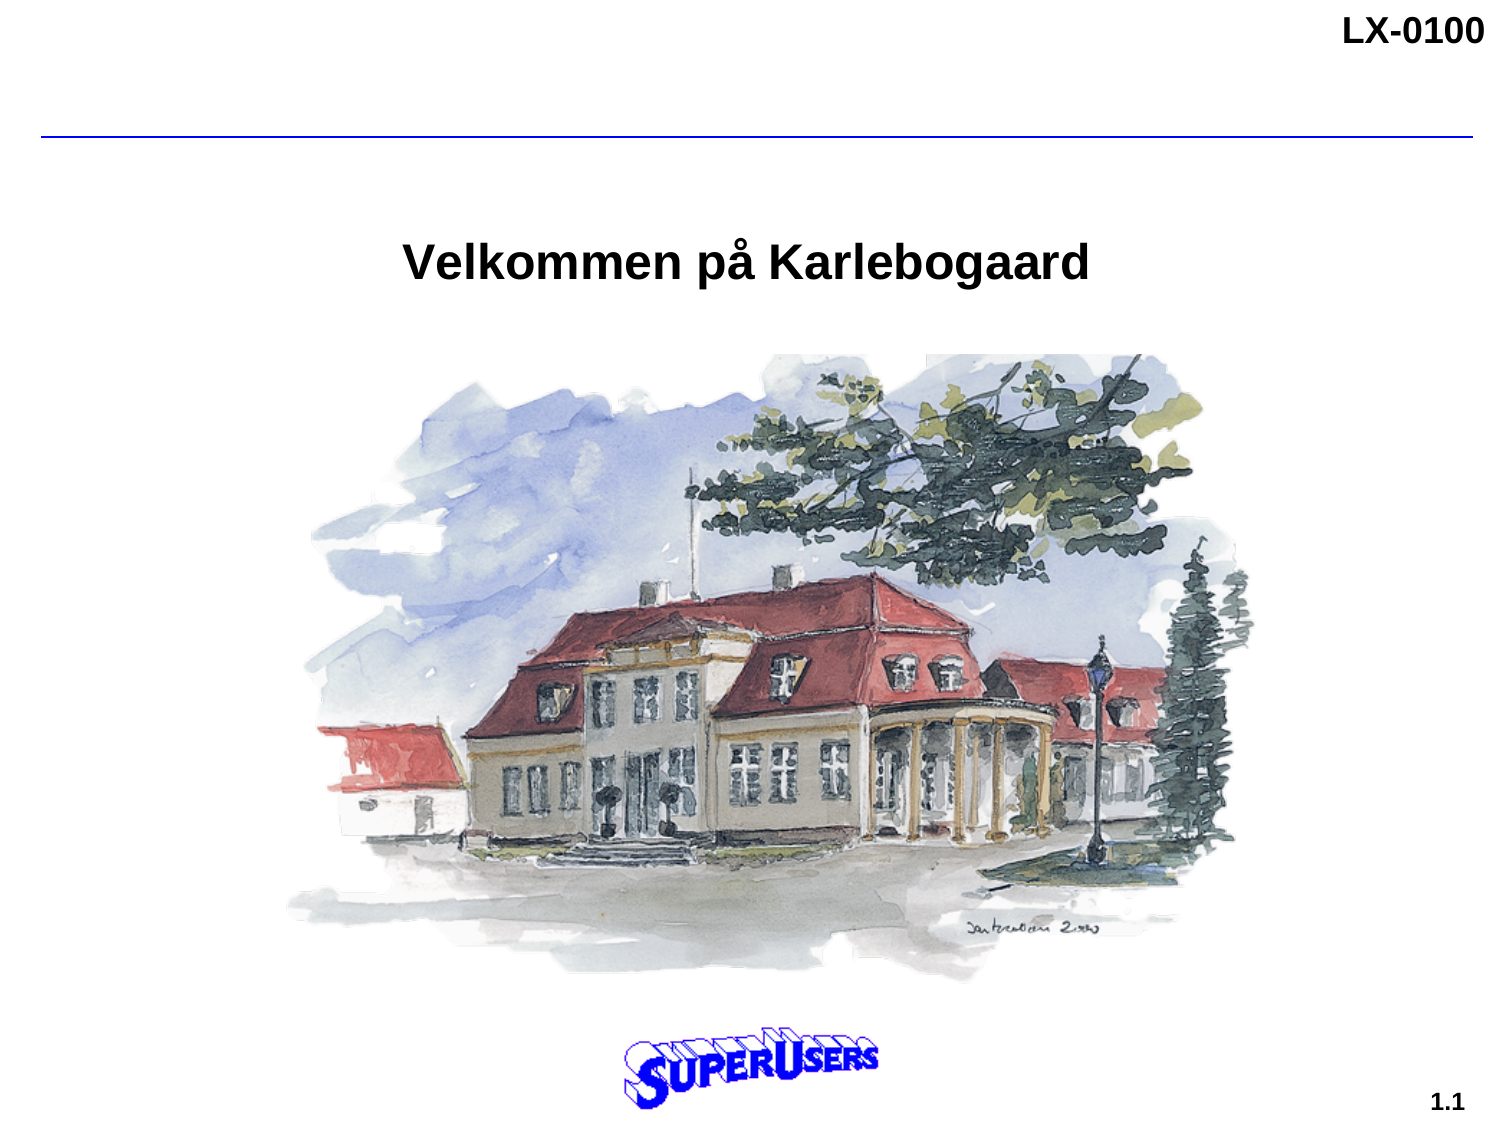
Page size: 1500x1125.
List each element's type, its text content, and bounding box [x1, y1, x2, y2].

picture [264, 355, 1270, 1021]
picture [620, 1023, 880, 1111]
subtitle Velkommen på Karlebogaard [92, 172, 1402, 355]
